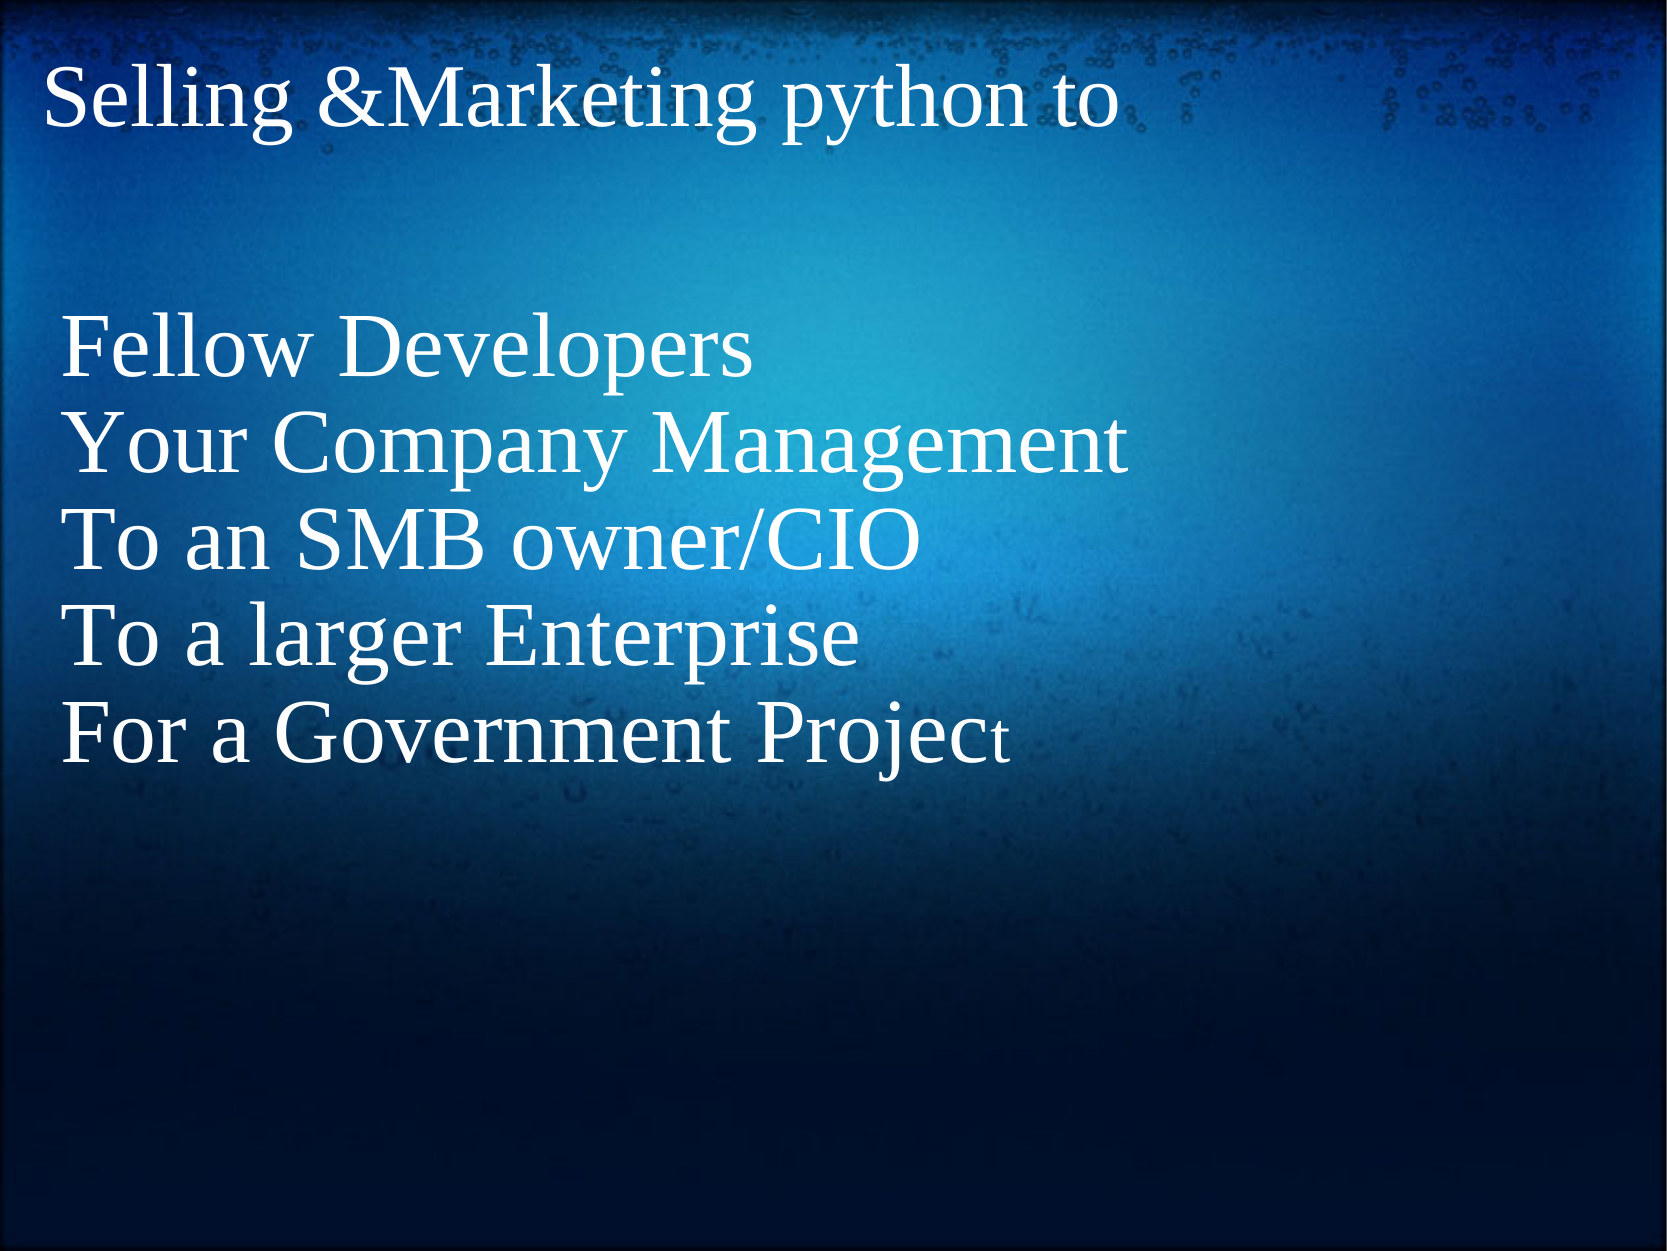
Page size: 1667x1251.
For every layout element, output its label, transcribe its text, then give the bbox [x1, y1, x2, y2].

picture [0, 0, 1667, 1251]
title Selling &Marketing python to [41, 51, 1628, 203]
list Fellow Developers Your Company Management To an SMB owner/CIO To a larger Enterprise For a Government Project [41, 299, 1628, 1199]
